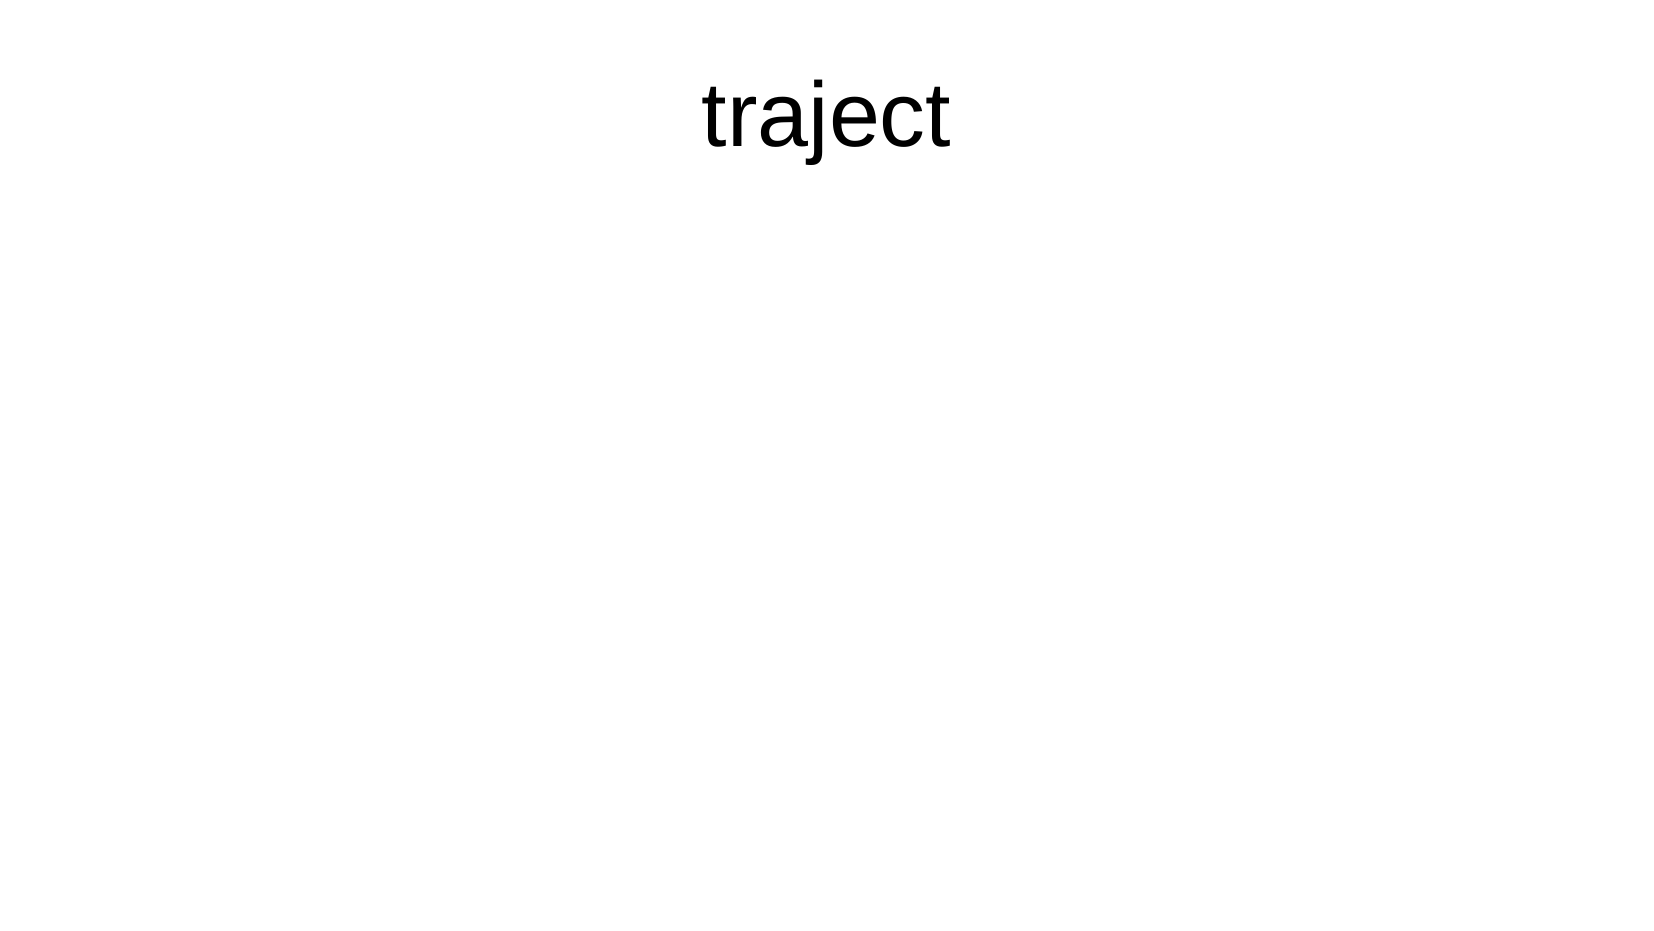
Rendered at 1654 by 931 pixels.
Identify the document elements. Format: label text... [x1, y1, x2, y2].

title traject [82, 37, 1571, 193]
